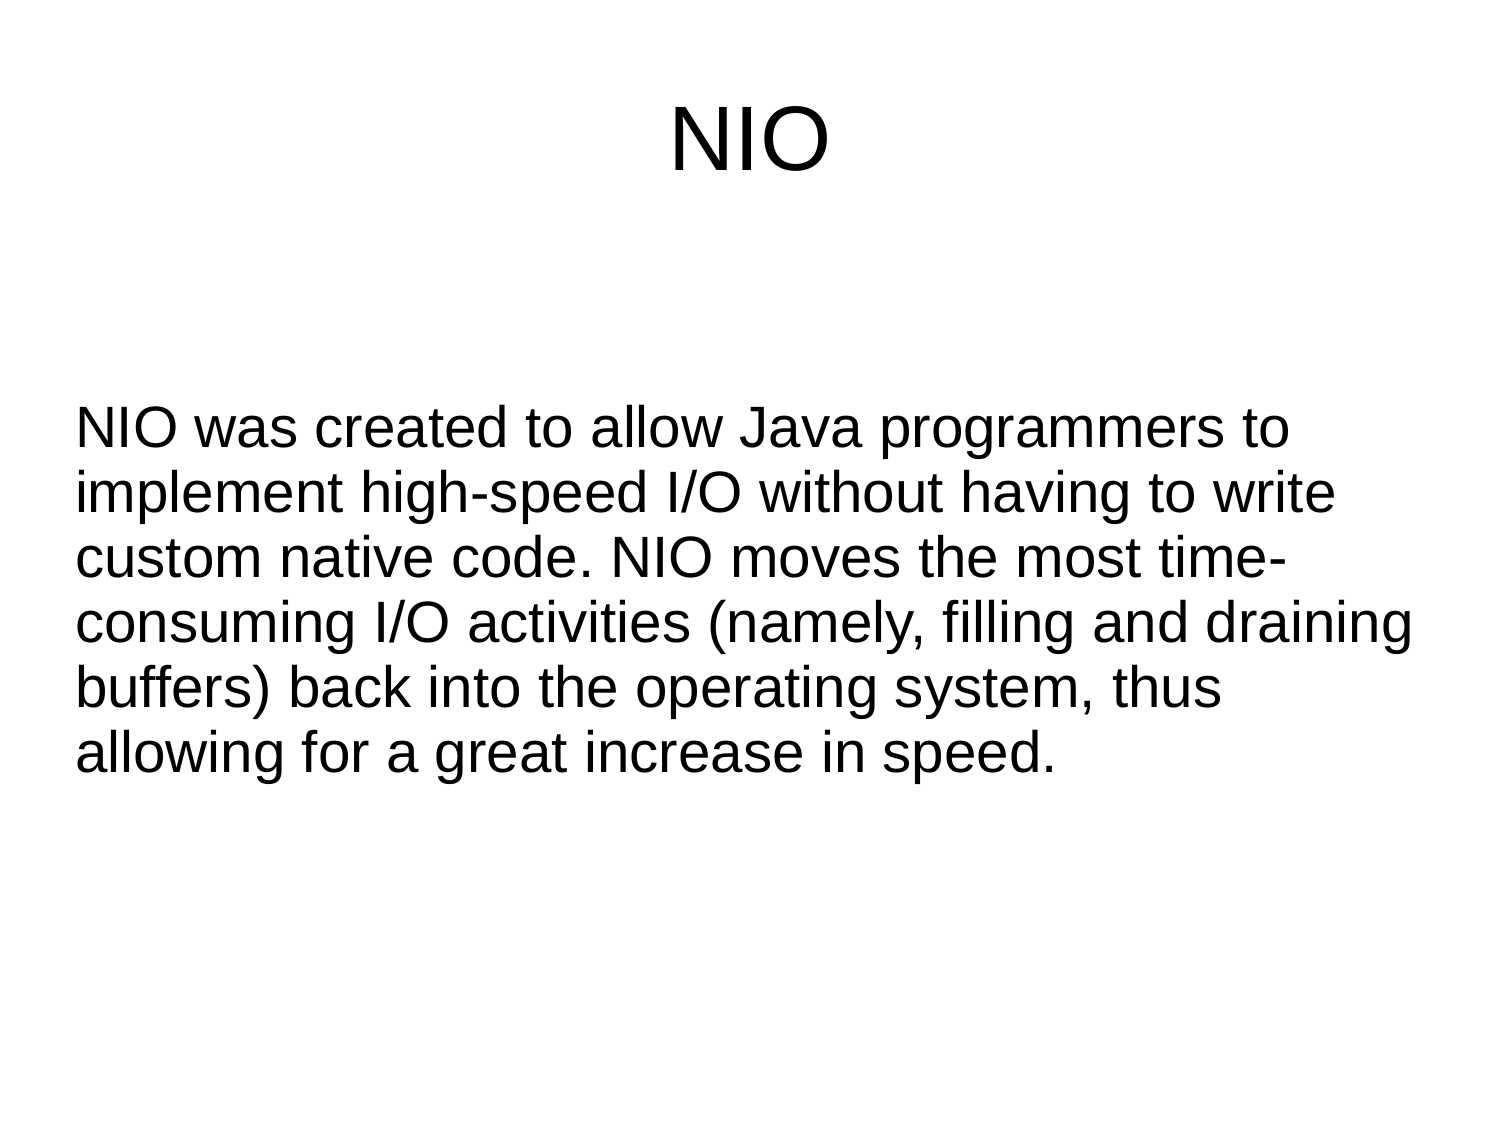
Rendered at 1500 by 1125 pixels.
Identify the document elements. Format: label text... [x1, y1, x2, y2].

title NIO [75, 44, 1425, 233]
subtitle NIO was created to allow Java programmers to implement high-speed I/O without having to write custom native code. NIO moves the most time-consuming I/O activities (namely, filling and draining buffers) back into the operating system, thus allowing for a great increase in speed. [75, 263, 1425, 916]
